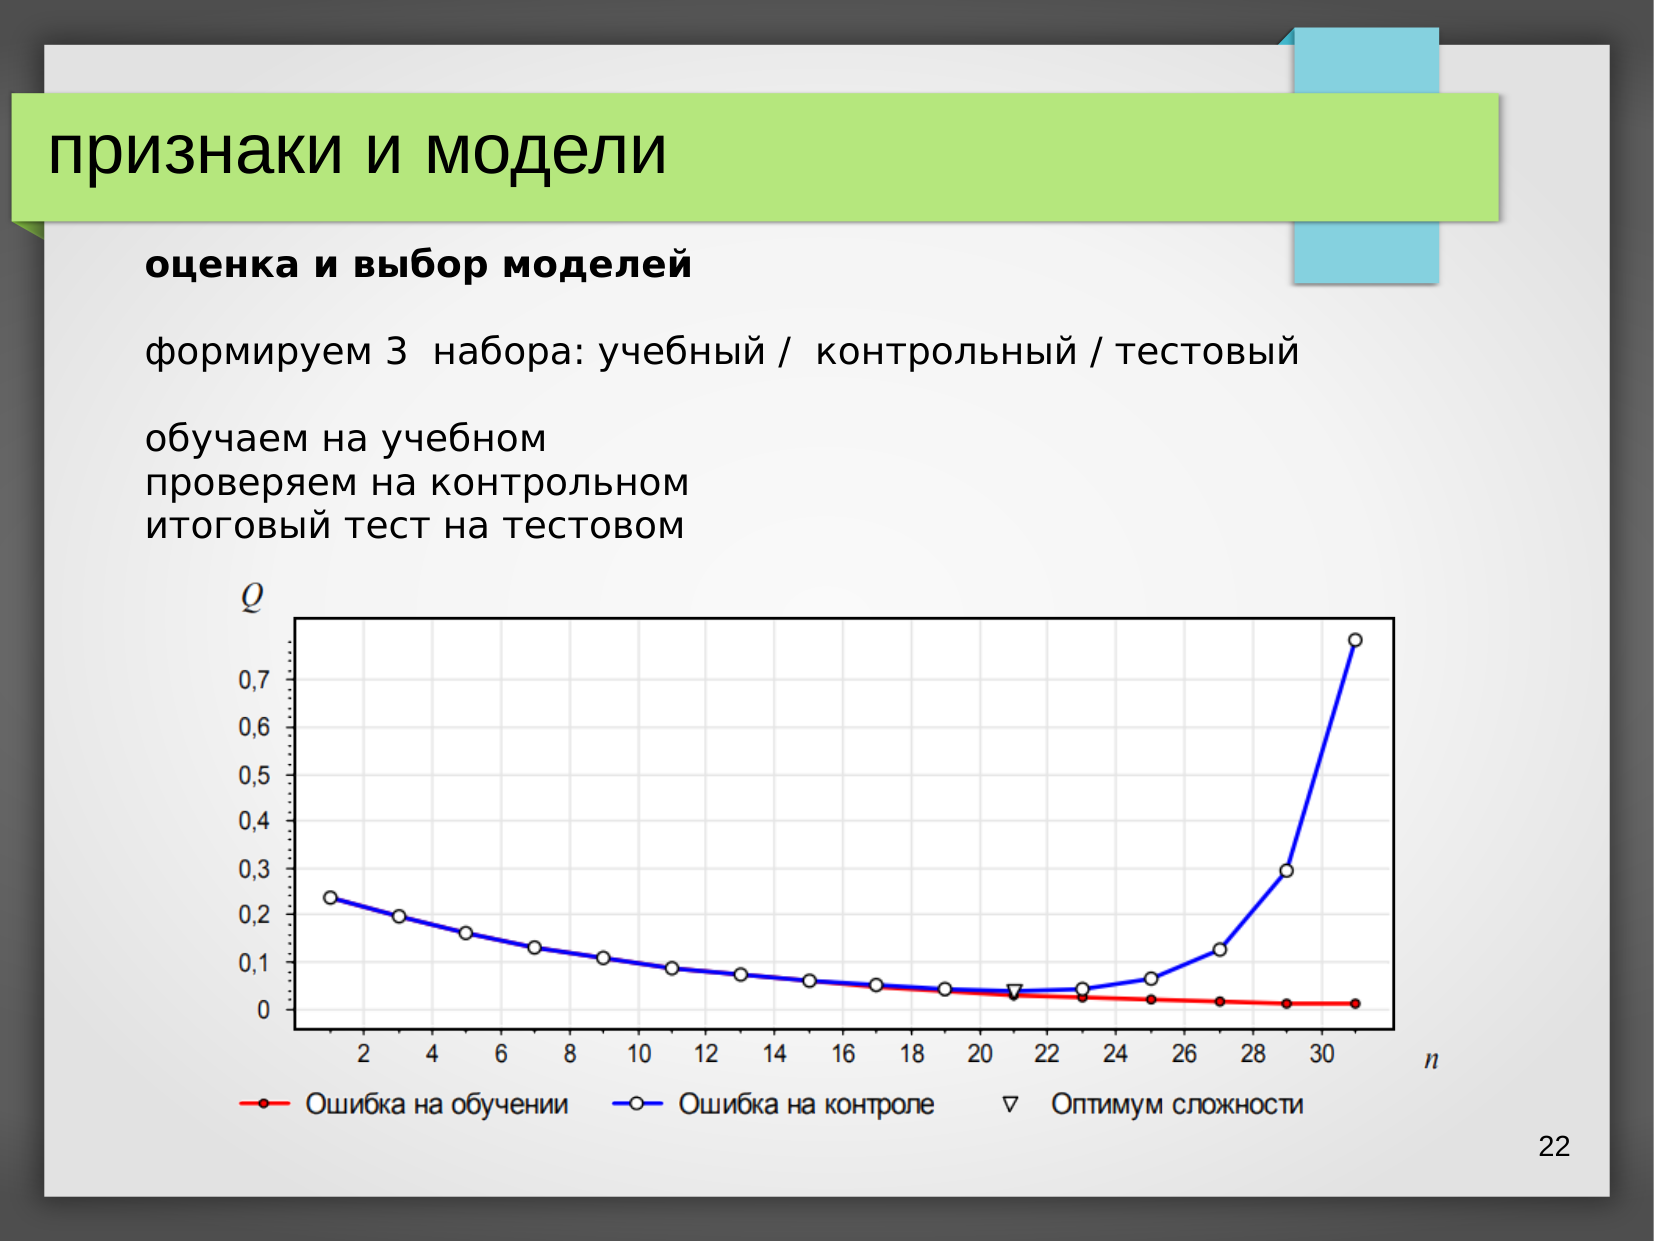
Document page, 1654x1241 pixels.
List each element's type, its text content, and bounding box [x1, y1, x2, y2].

text_box оценка и выбор моделей формируем 3 набора: учебный / контрольный / тестовый обучаем на учебном проверяем на контрольном итоговый тест на тестовом [129, 235, 1371, 569]
picture [0, 0, 1654, 1241]
title признаки и модели [47, 109, 1465, 189]
